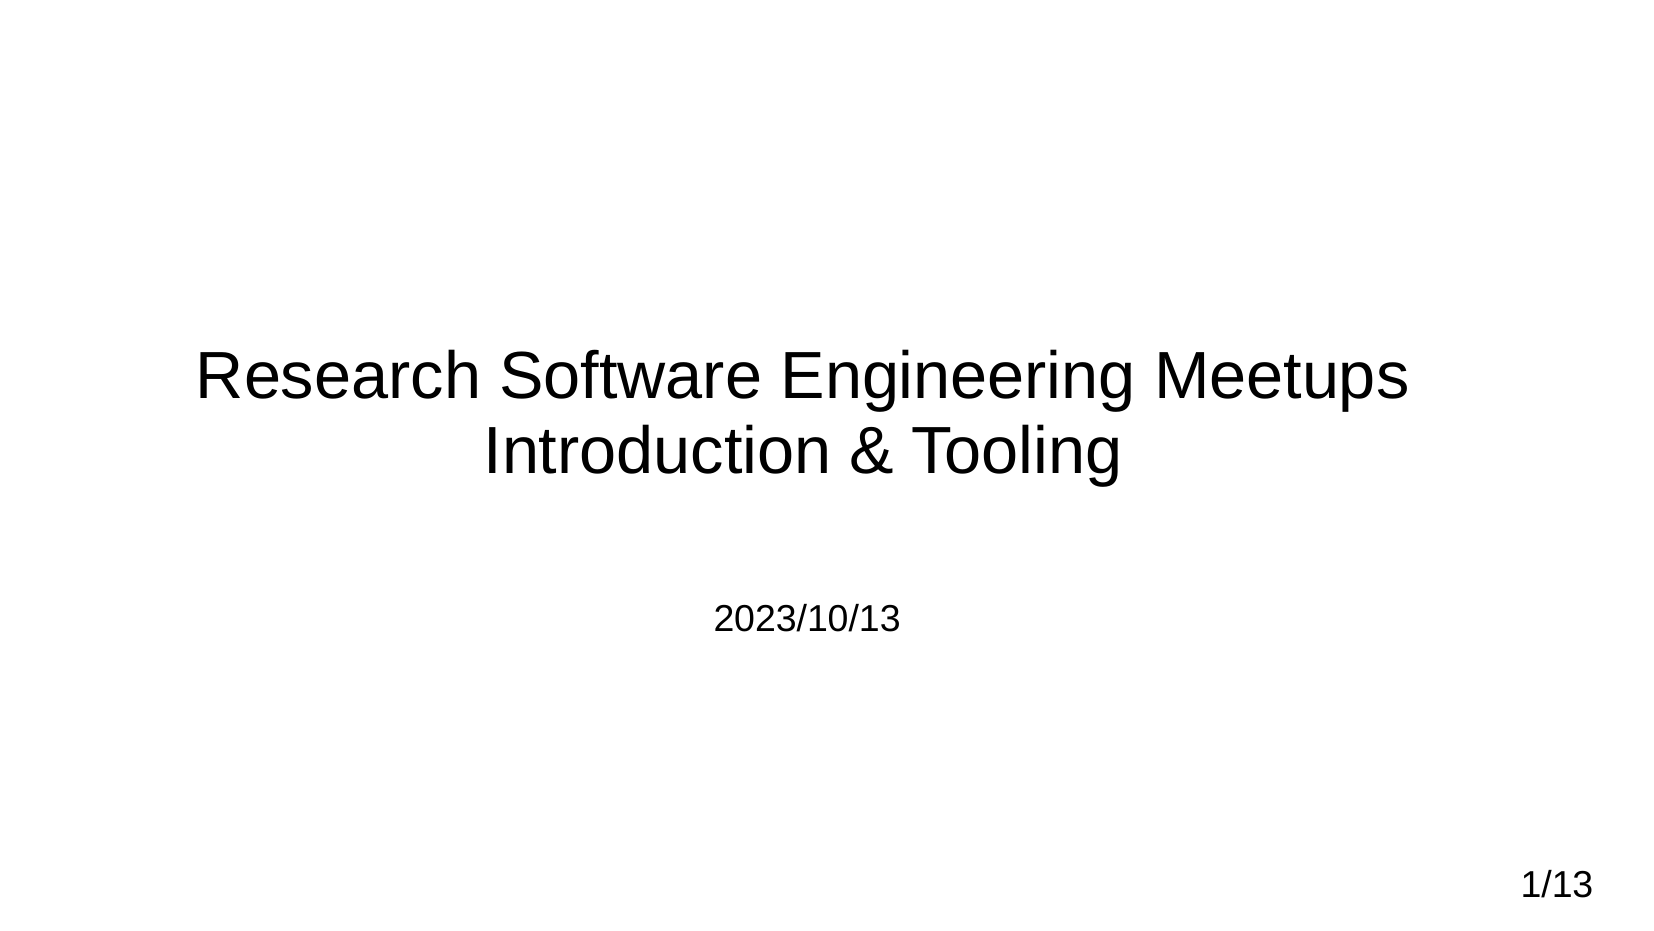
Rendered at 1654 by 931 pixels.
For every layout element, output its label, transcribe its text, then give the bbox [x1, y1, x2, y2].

text_box <number>/13 [1505, 856, 1625, 914]
subtitle Research Software Engineering Meetups Introduction & Tooling [59, 217, 1548, 758]
text_box 2023/10/13 [698, 590, 916, 648]
